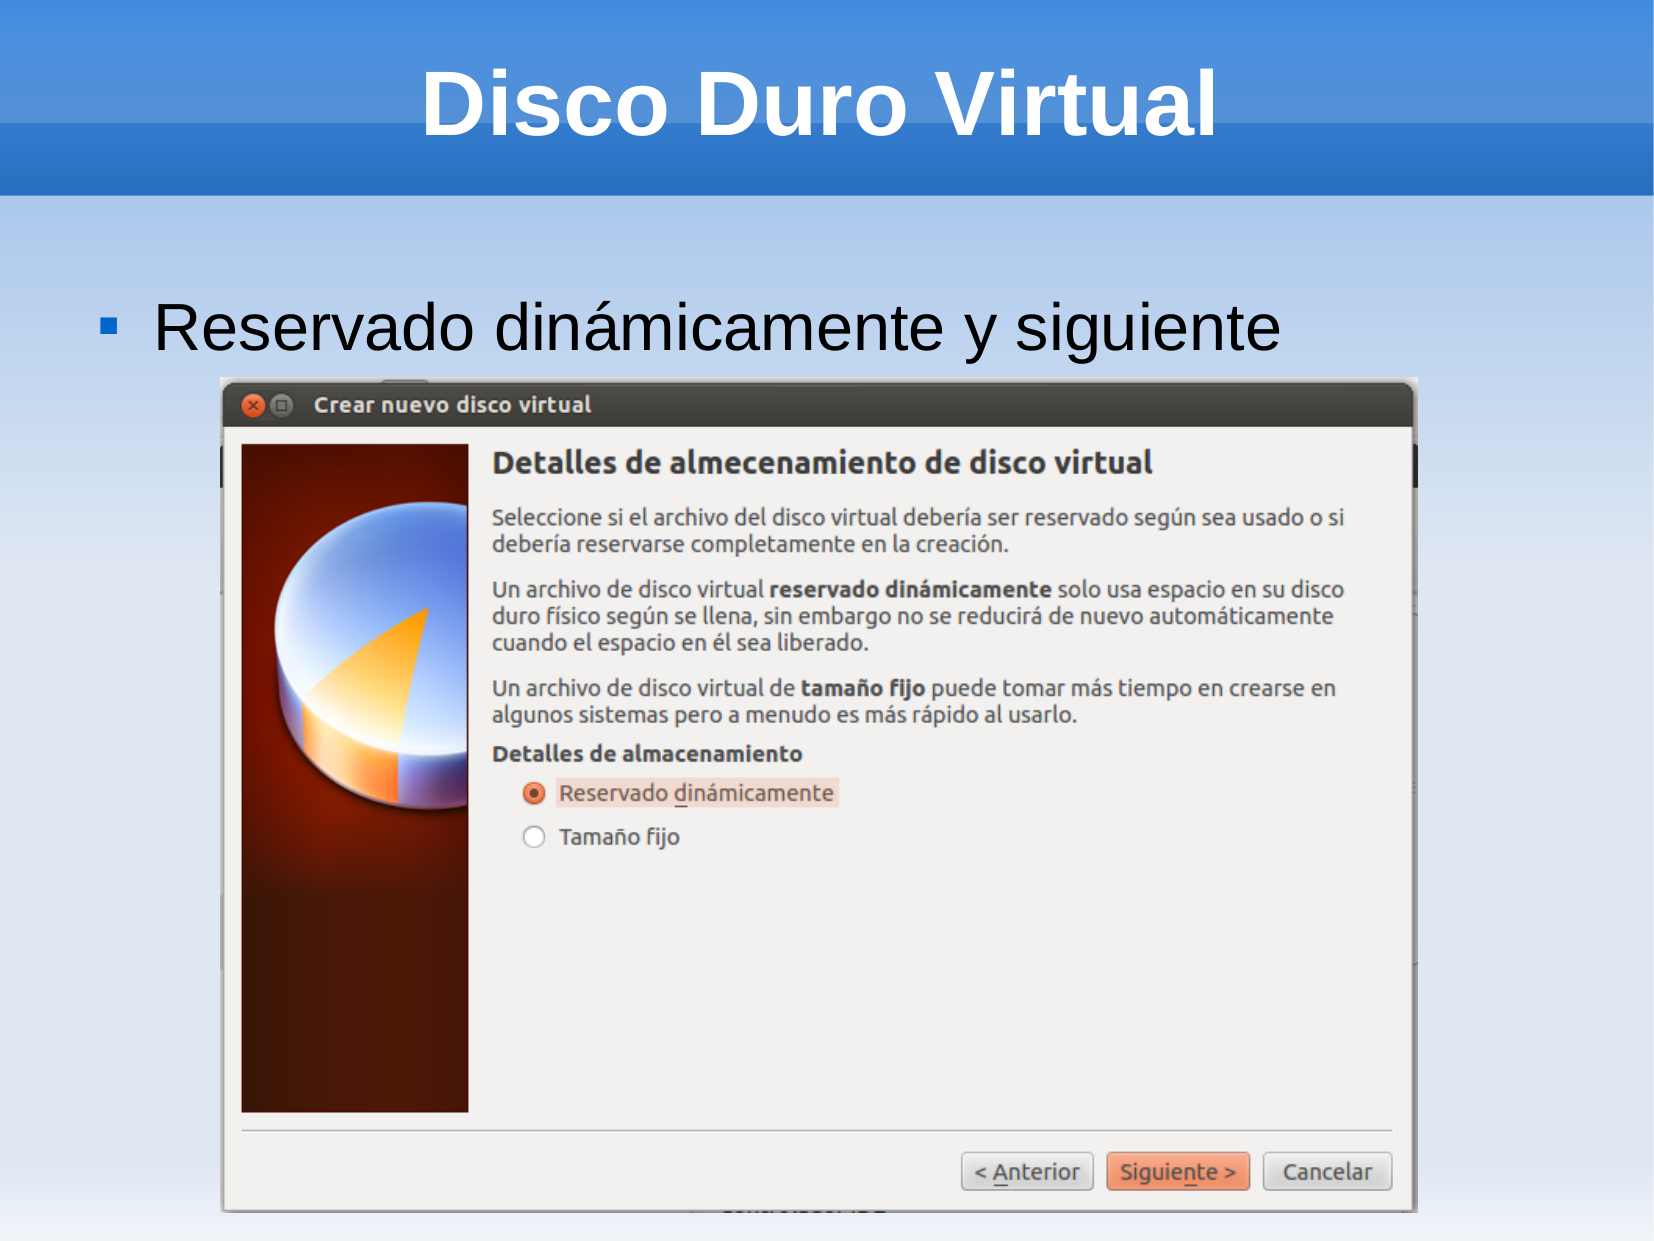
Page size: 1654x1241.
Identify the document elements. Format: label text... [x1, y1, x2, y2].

picture [0, 0, 1654, 1241]
title Disco Duro Virtual [76, 0, 1565, 208]
list Reservado dinámicamente y siguiente [82, 290, 1571, 1109]
